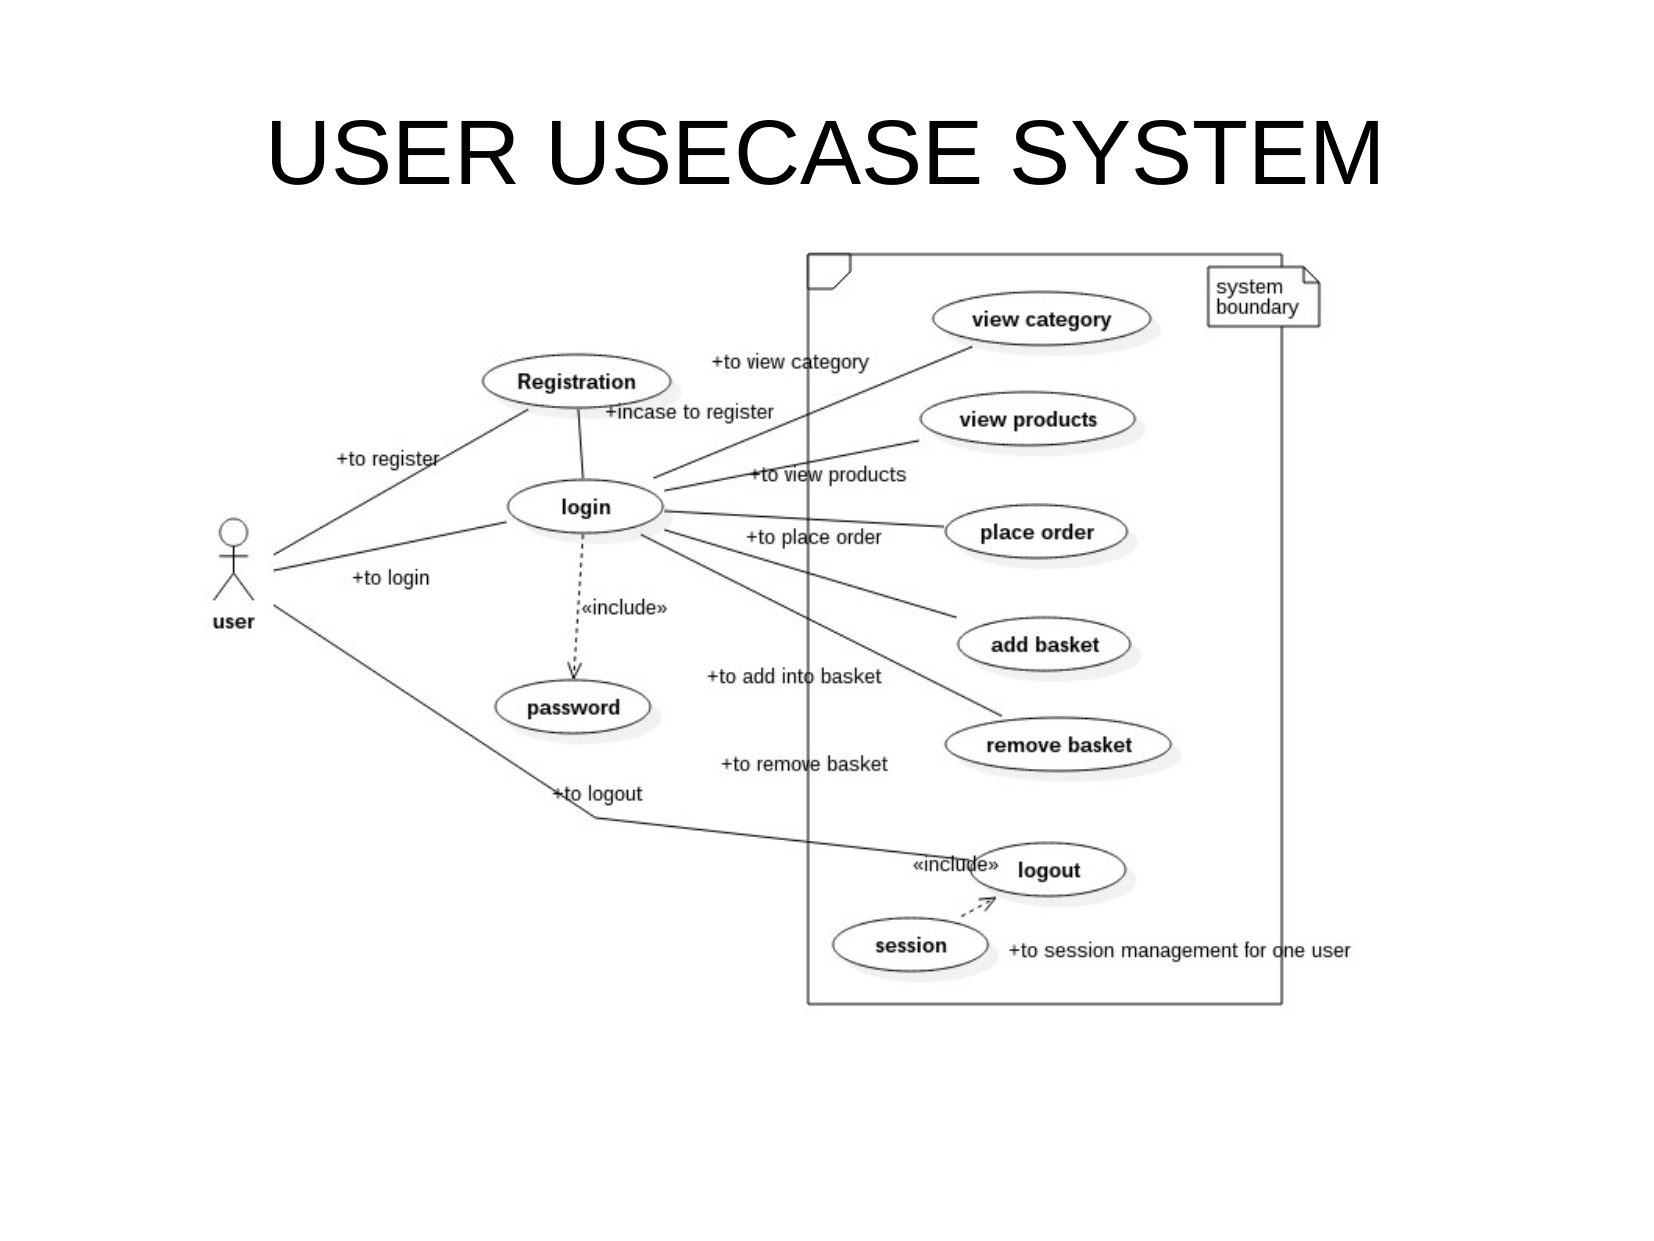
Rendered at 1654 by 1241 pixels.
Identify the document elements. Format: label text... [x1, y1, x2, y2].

title USER USECASE SYSTEM [82, 49, 1571, 257]
picture [180, 239, 1654, 1067]
